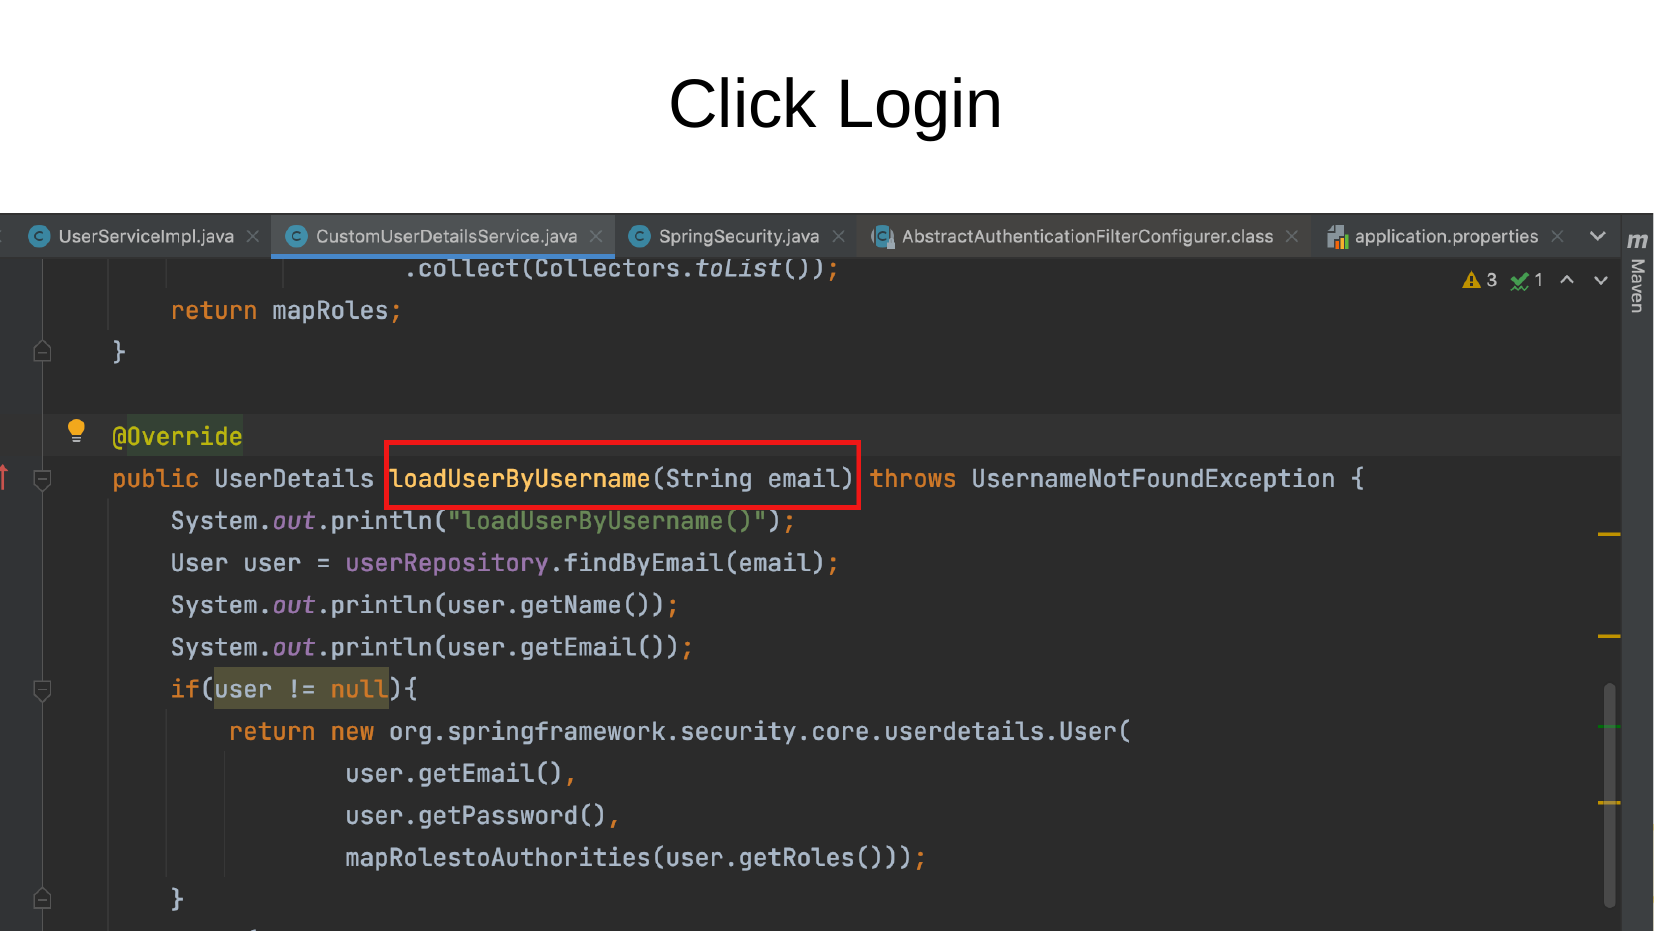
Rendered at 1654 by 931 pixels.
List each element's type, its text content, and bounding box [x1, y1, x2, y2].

picture [0, 213, 1654, 931]
title Click Login [88, 29, 1565, 178]
